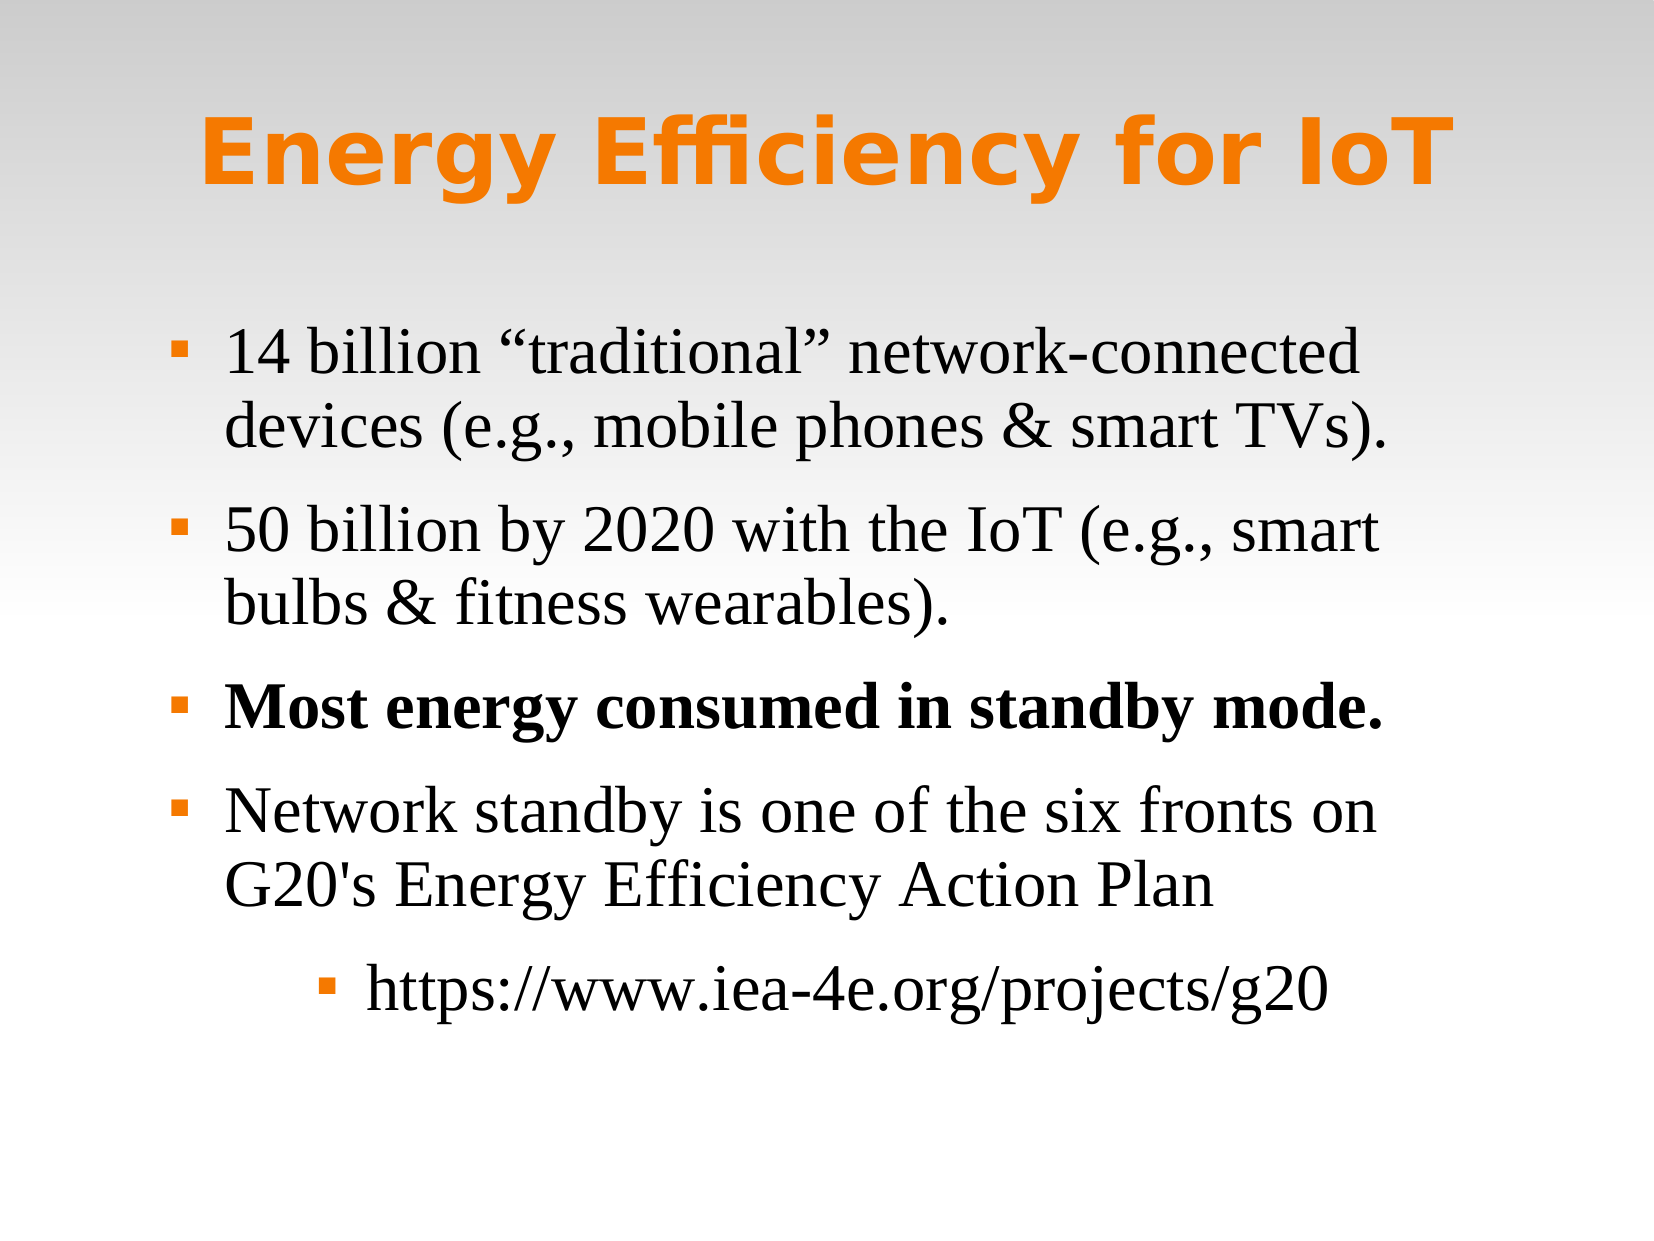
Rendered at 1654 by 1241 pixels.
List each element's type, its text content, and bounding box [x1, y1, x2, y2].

list 14 billion “traditional” network-connected devices (e.g., mobile phones & smart TVs). 50 billion by 2020 with the IoT (e.g., smart bulbs & fitness wearables). Most energy consumed in standby mode. Network standby is one of the six fronts on G20's Energy Efficiency Action Plan https://www.iea-4e.org/projects/g20 [82, 313, 1538, 1149]
title Energy Efficiency for IoT [82, 49, 1571, 257]
